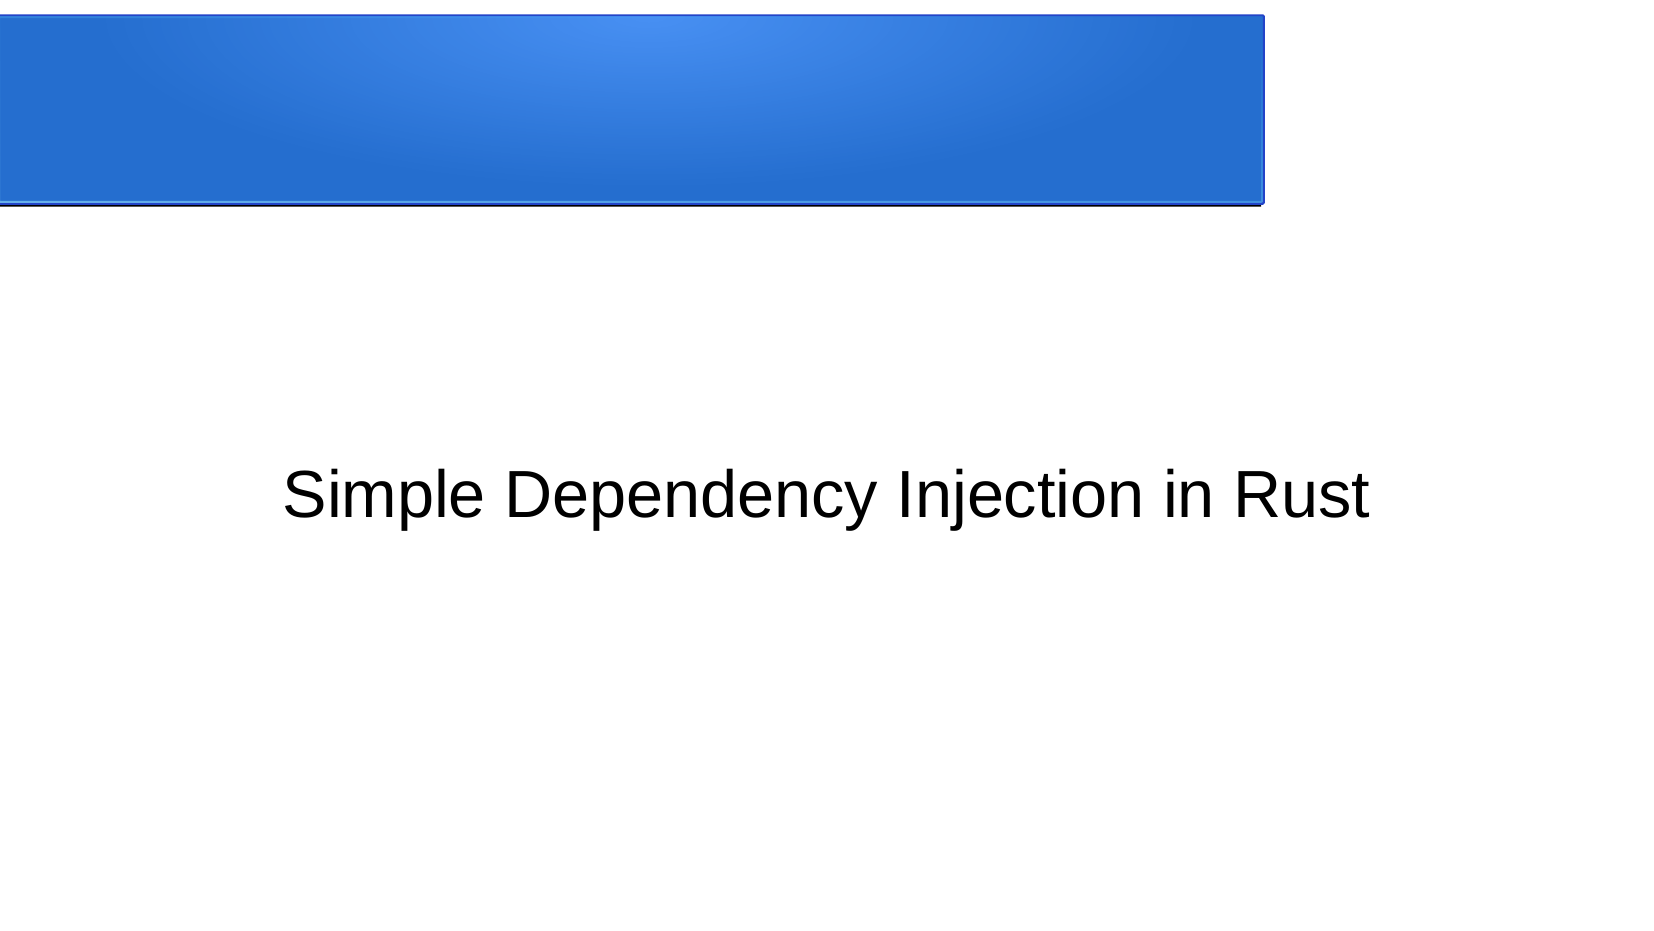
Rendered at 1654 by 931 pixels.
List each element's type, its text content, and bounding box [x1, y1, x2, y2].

subtitle Simple Dependency Injection in Rust [82, 224, 1571, 764]
